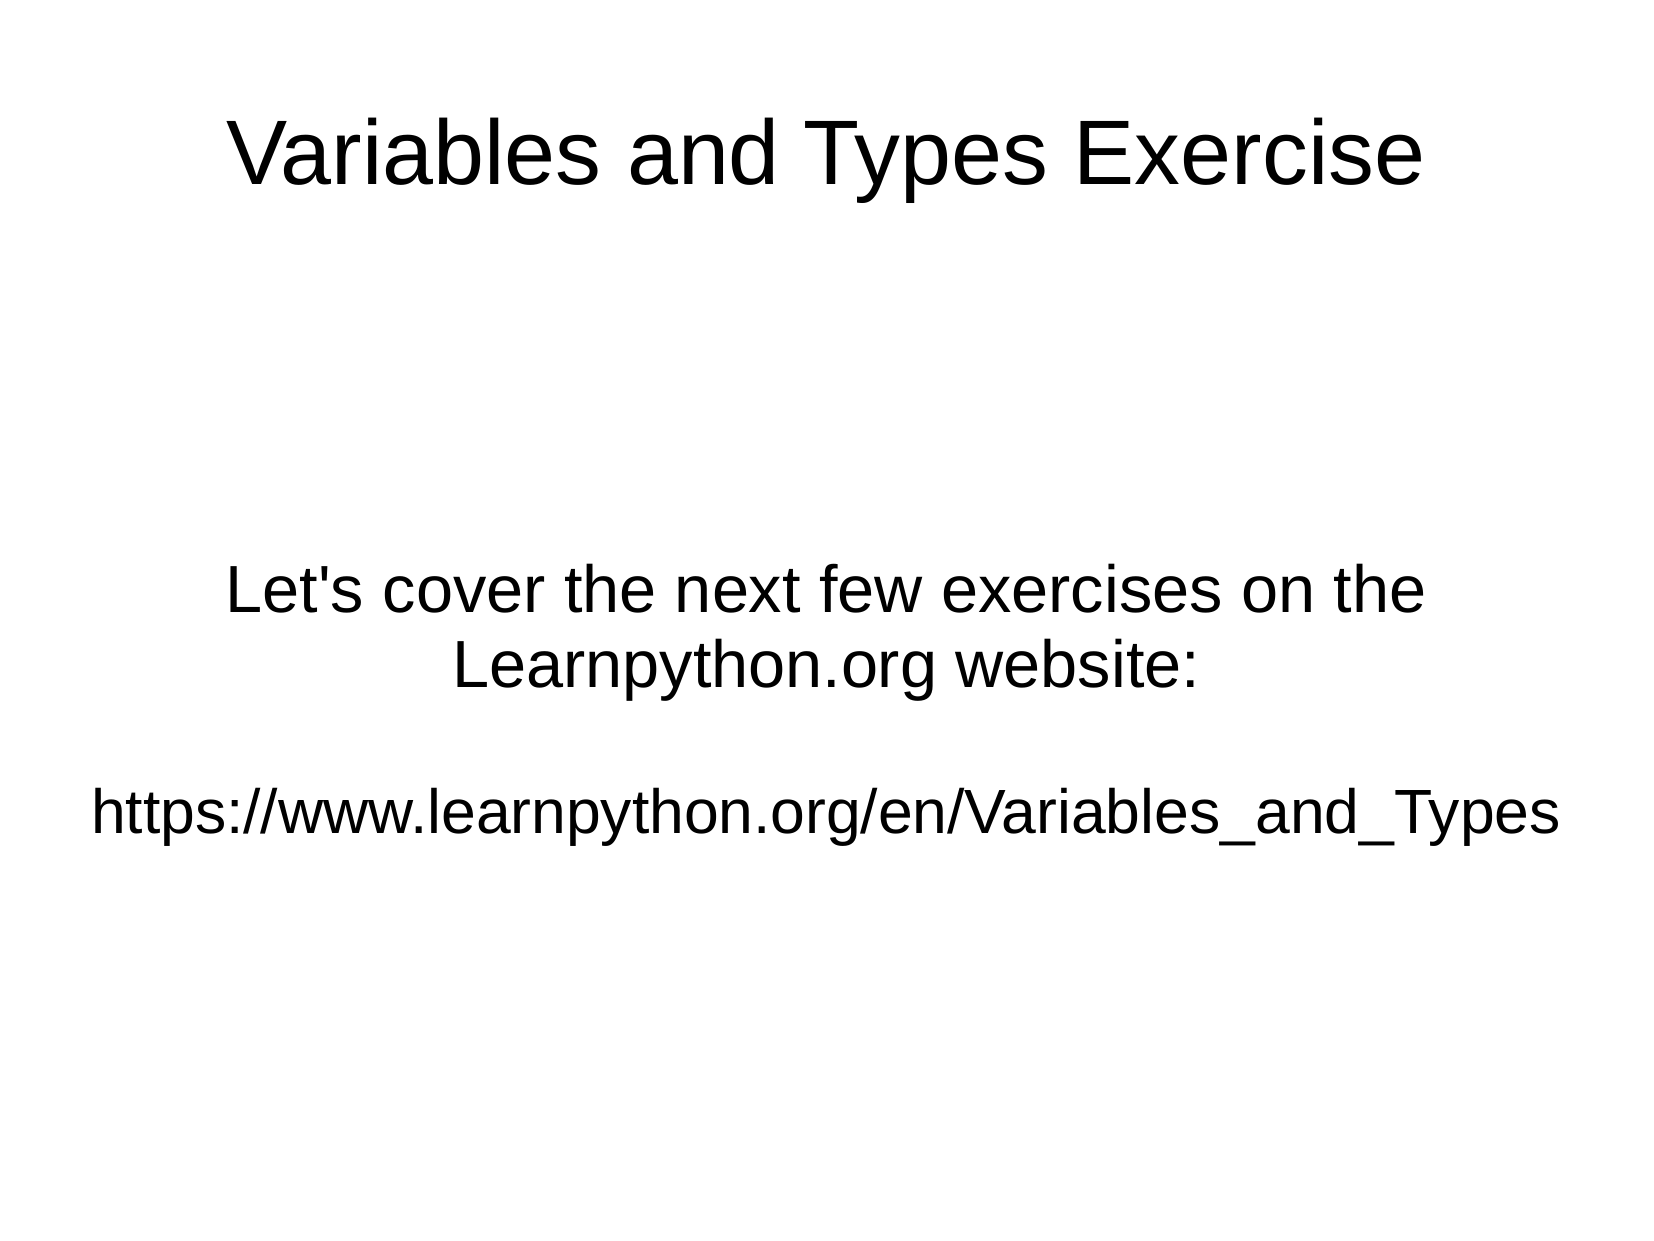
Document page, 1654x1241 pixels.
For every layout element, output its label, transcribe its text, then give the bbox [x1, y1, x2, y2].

subtitle Let's cover the next few exercises on the Learnpython.org website: https://www.learnpython.org/en/Variables_and_Types [82, 290, 1571, 1109]
title Variables and Types Exercise [82, 49, 1571, 257]
